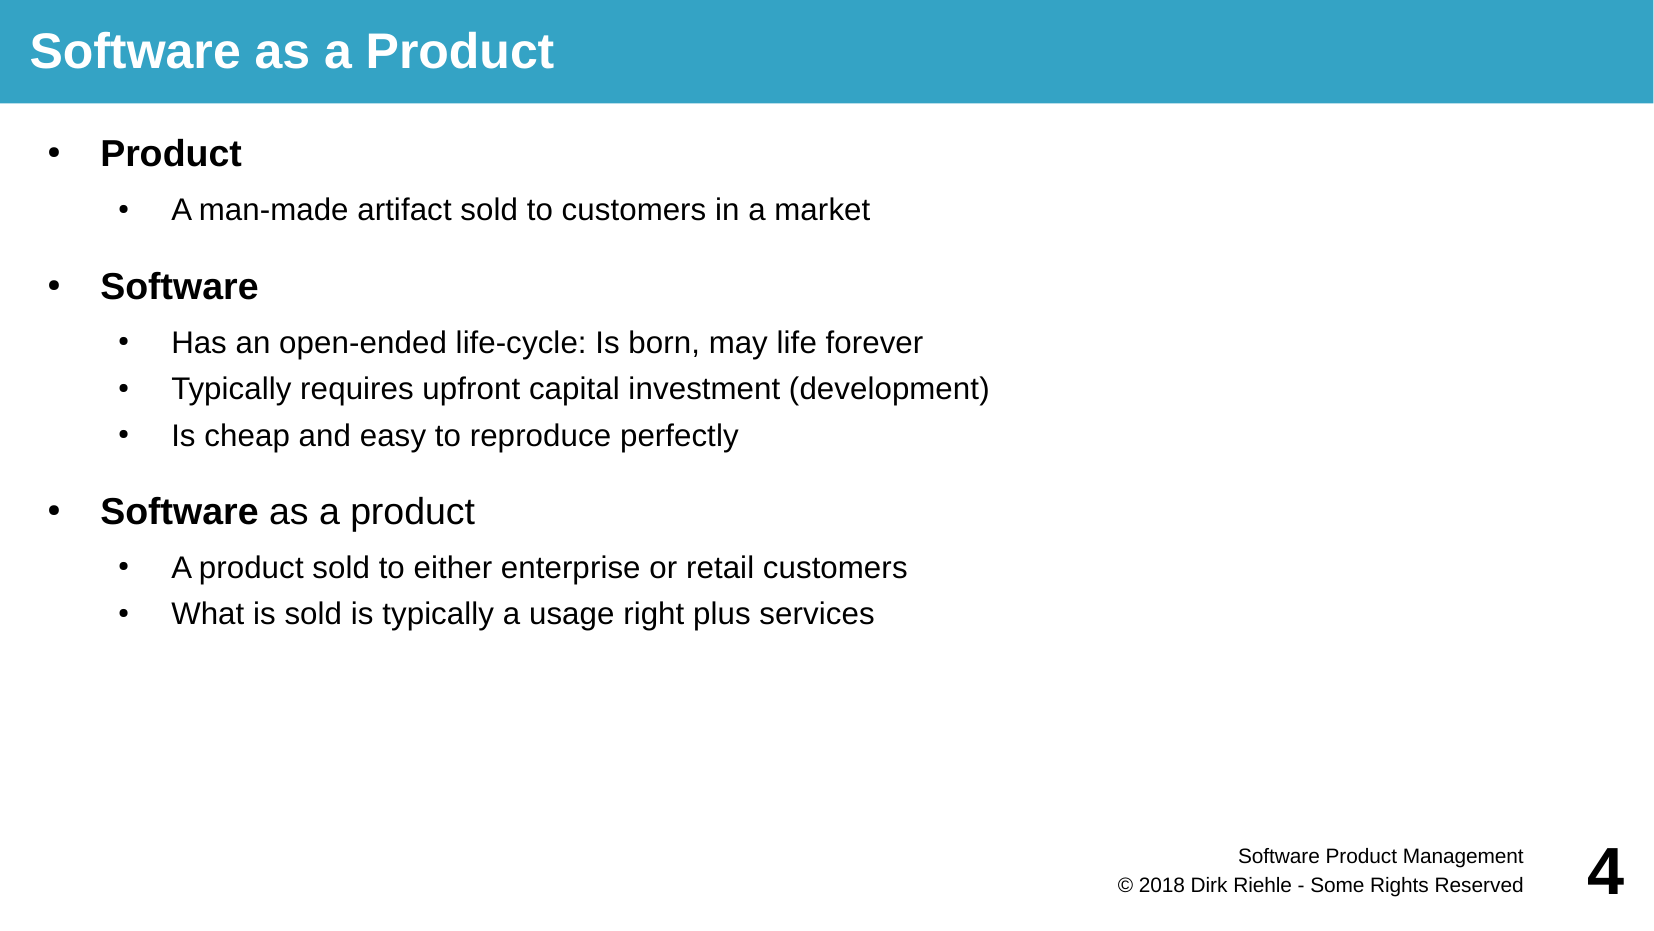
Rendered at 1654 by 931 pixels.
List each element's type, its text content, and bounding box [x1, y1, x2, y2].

title Software as a Product [0, 0, 1654, 104]
list Product A man-made artifact sold to customers in a market Software Has an open-ended life-cycle: Is born, may life forever Typically requires upfront capital investment (development) Is cheap and easy to reproduce perfectly Software as a product A product sold to either enterprise or retail customers What is sold is typically a usage right plus services [29, 132, 1625, 813]
